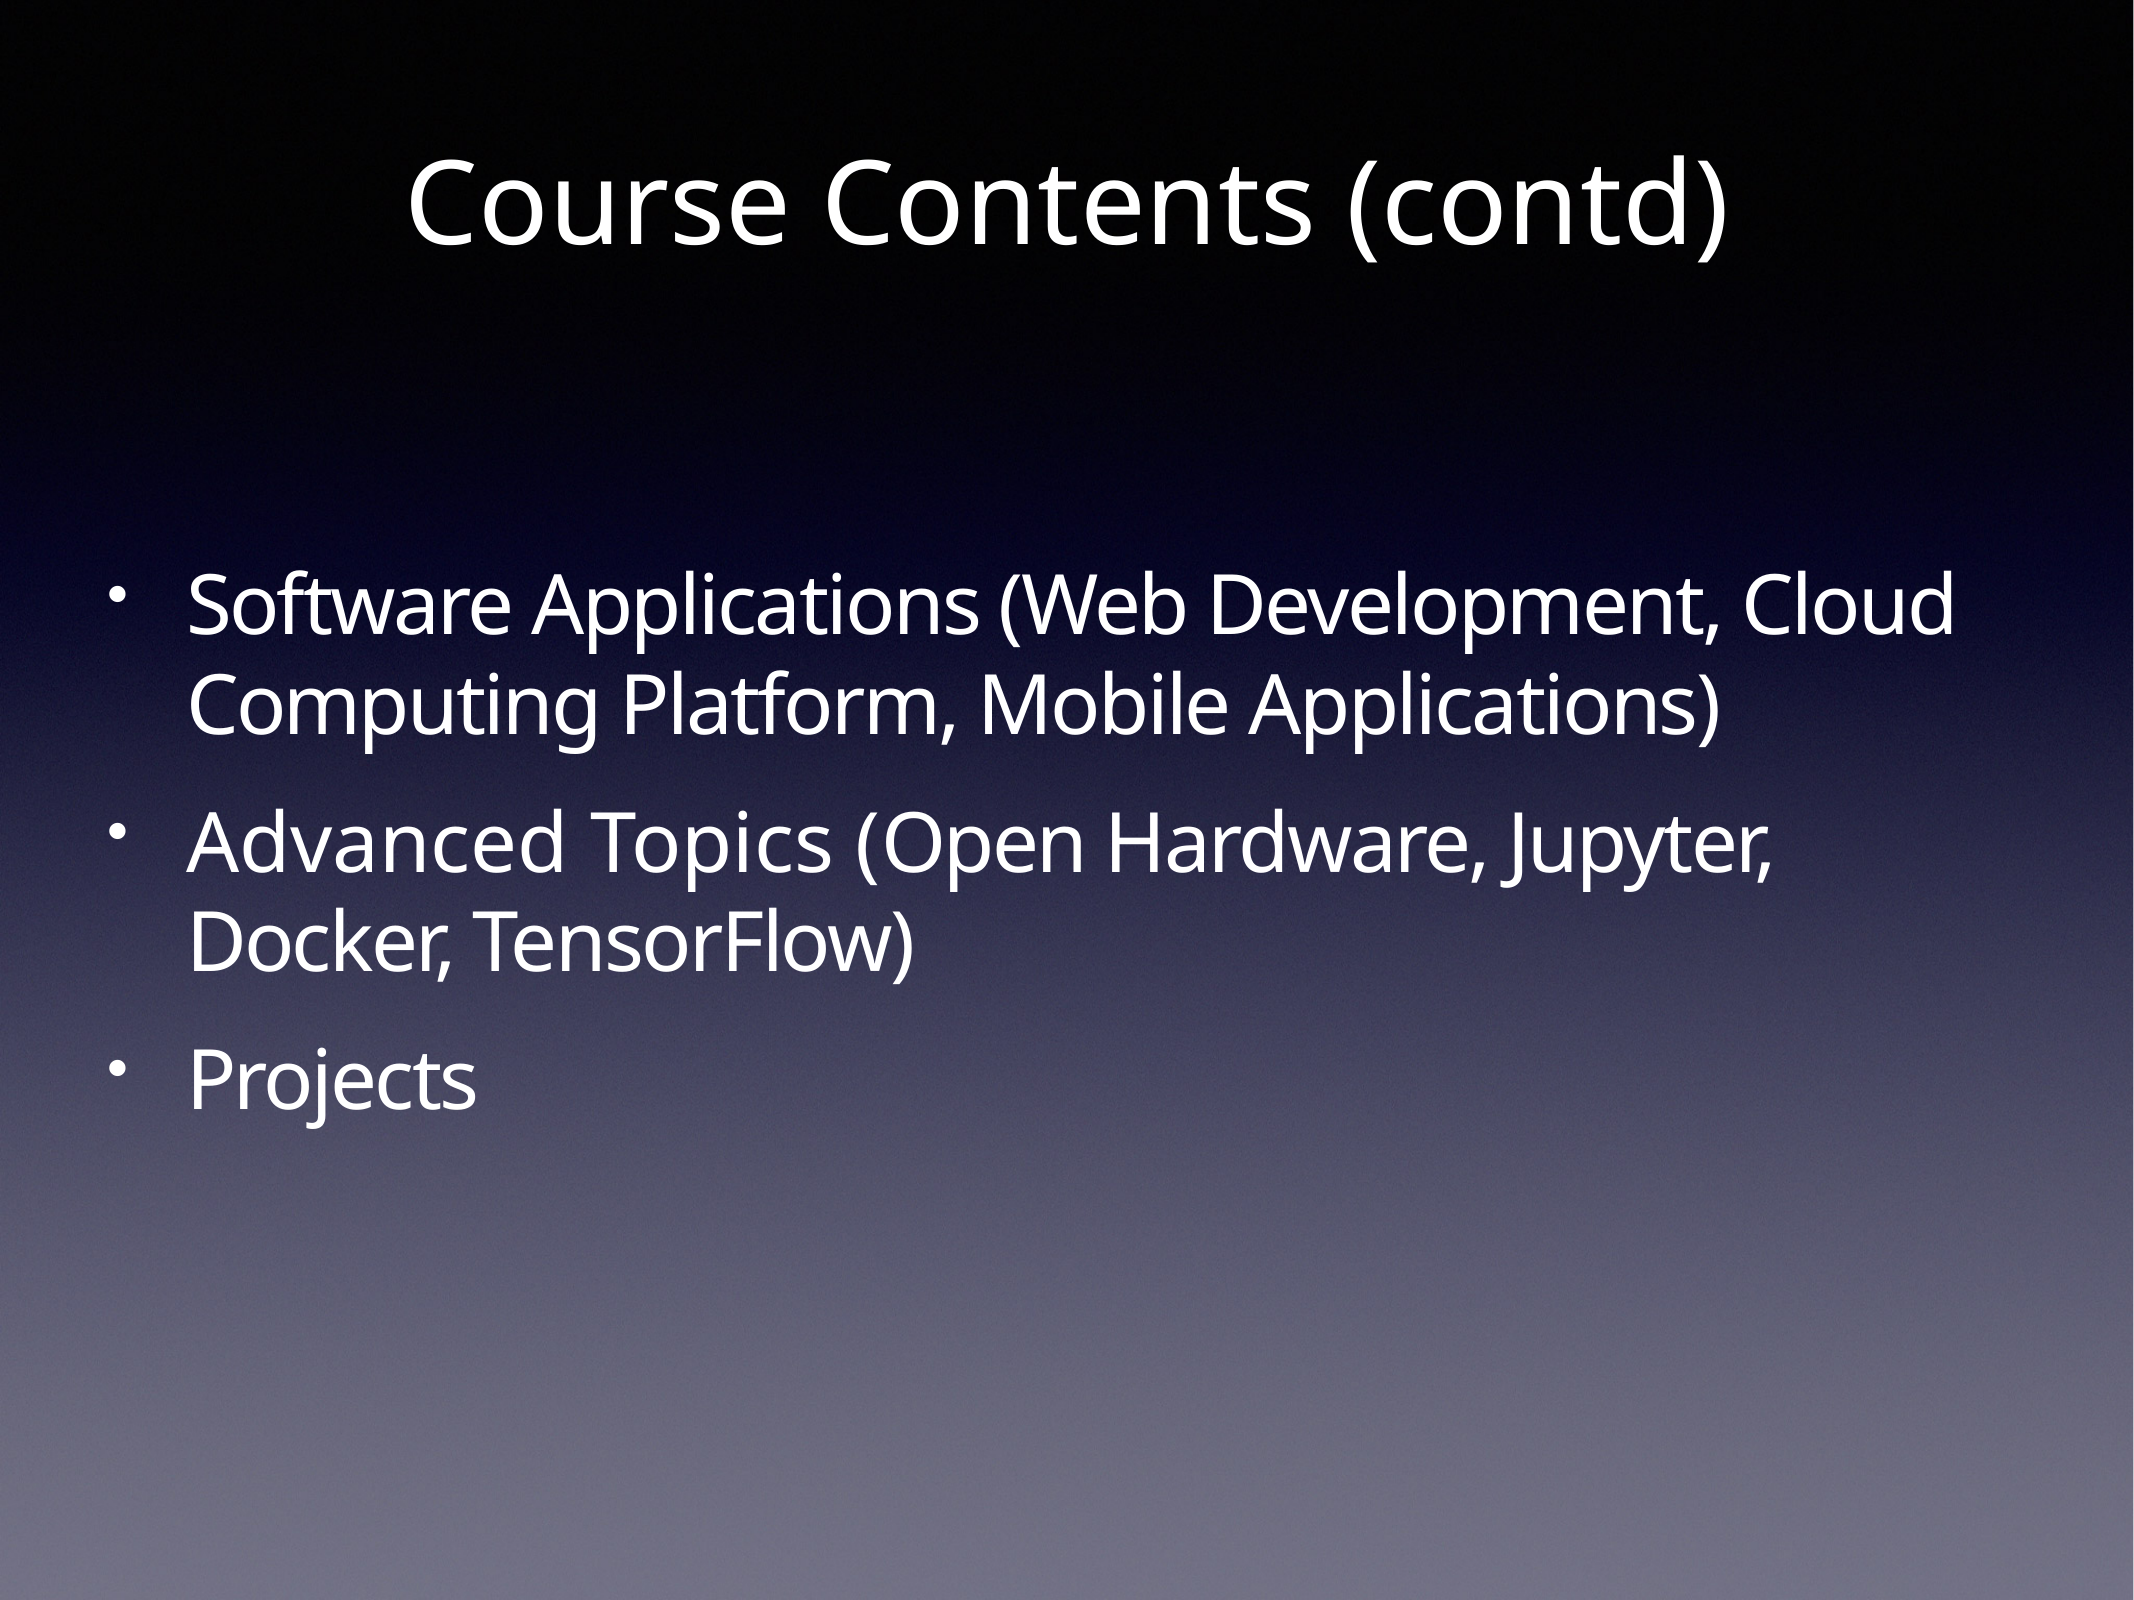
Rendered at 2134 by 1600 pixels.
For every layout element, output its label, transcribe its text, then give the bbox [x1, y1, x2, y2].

text_box Software Applications (Web Development, Cloud Computing Platform, Mobile Applications) Advanced Topics (Open Hardware, Jupyter, Docker, TensorFlow) Projects [107, 374, 2028, 1303]
text_box Course Contents (contd) [107, 127, 2028, 268]
picture [0, 0, 2134, 1600]
